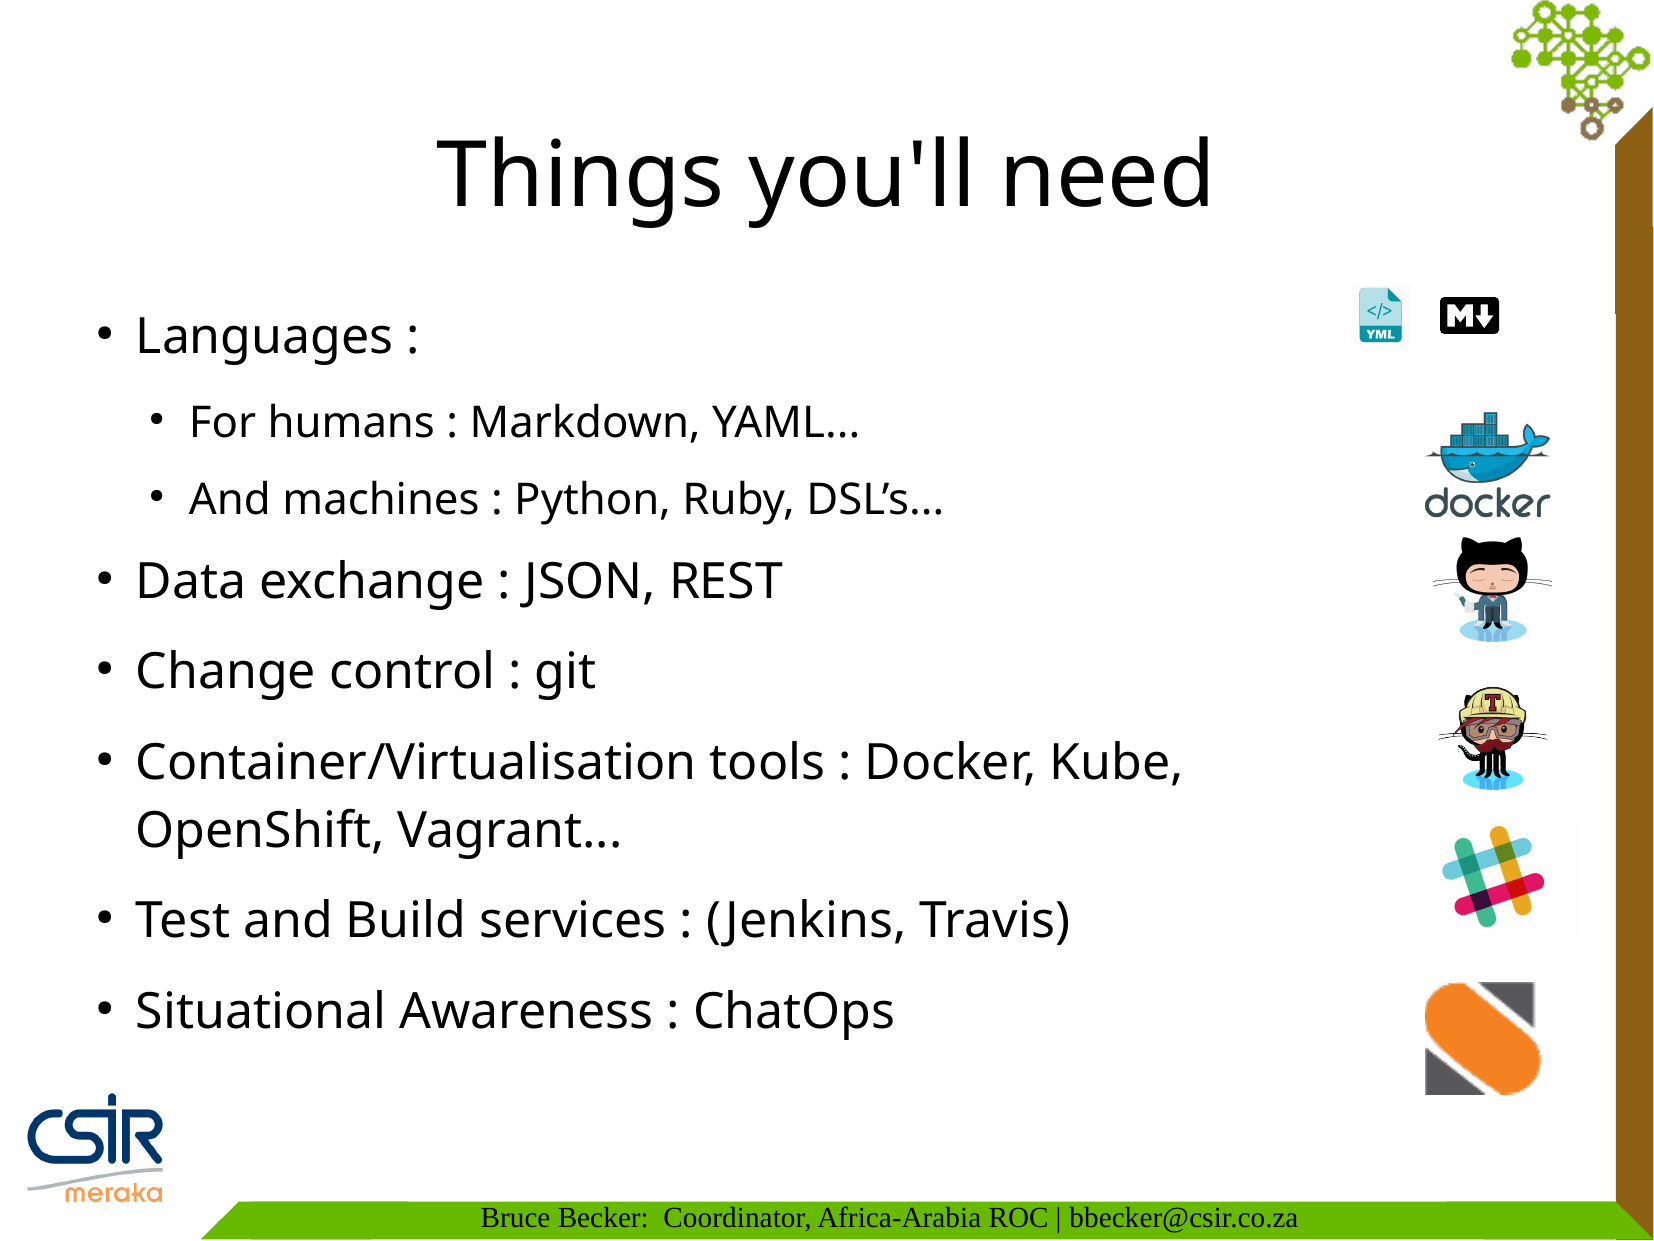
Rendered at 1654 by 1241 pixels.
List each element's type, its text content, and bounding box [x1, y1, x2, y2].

list Languages : For humans : Markdown, YAML... And machines : Python, Ruby, DSL’s... Data exchange : JSON, REST Change control : git Container/Virtualisation tools : Docker, Kube, OpenShift, Vagrant... Test and Build services : (Jenkins, Travis) Situational Awareness : ChatOps [82, 300, 1426, 1051]
picture [1404, 817, 1582, 936]
title Things you'll need [82, 67, 1571, 275]
picture [1425, 982, 1546, 1096]
picture [1350, 285, 1411, 346]
picture [1440, 285, 1500, 346]
picture [1417, 406, 1561, 526]
picture [1432, 680, 1553, 800]
picture [12, 1074, 178, 1225]
picture [1503, 0, 1654, 144]
picture [1433, 530, 1552, 650]
